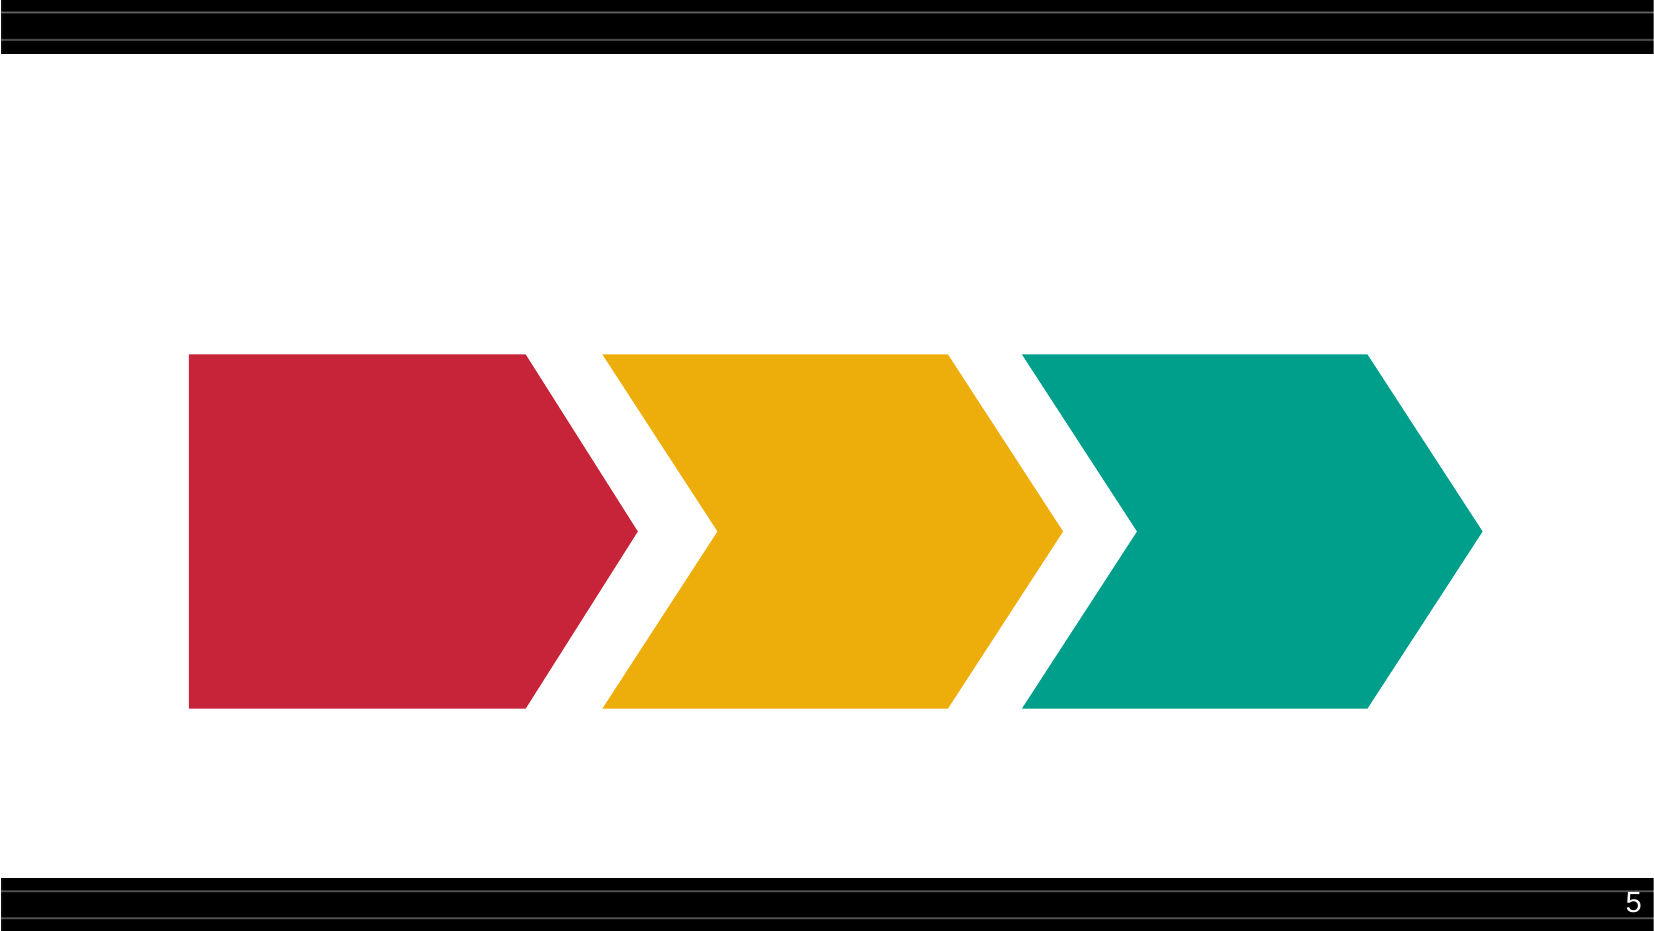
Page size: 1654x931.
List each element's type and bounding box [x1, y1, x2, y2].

text_box [188, 354, 638, 709]
picture [1, 0, 1654, 54]
text_box [602, 354, 1064, 709]
picture [1, 878, 1654, 931]
